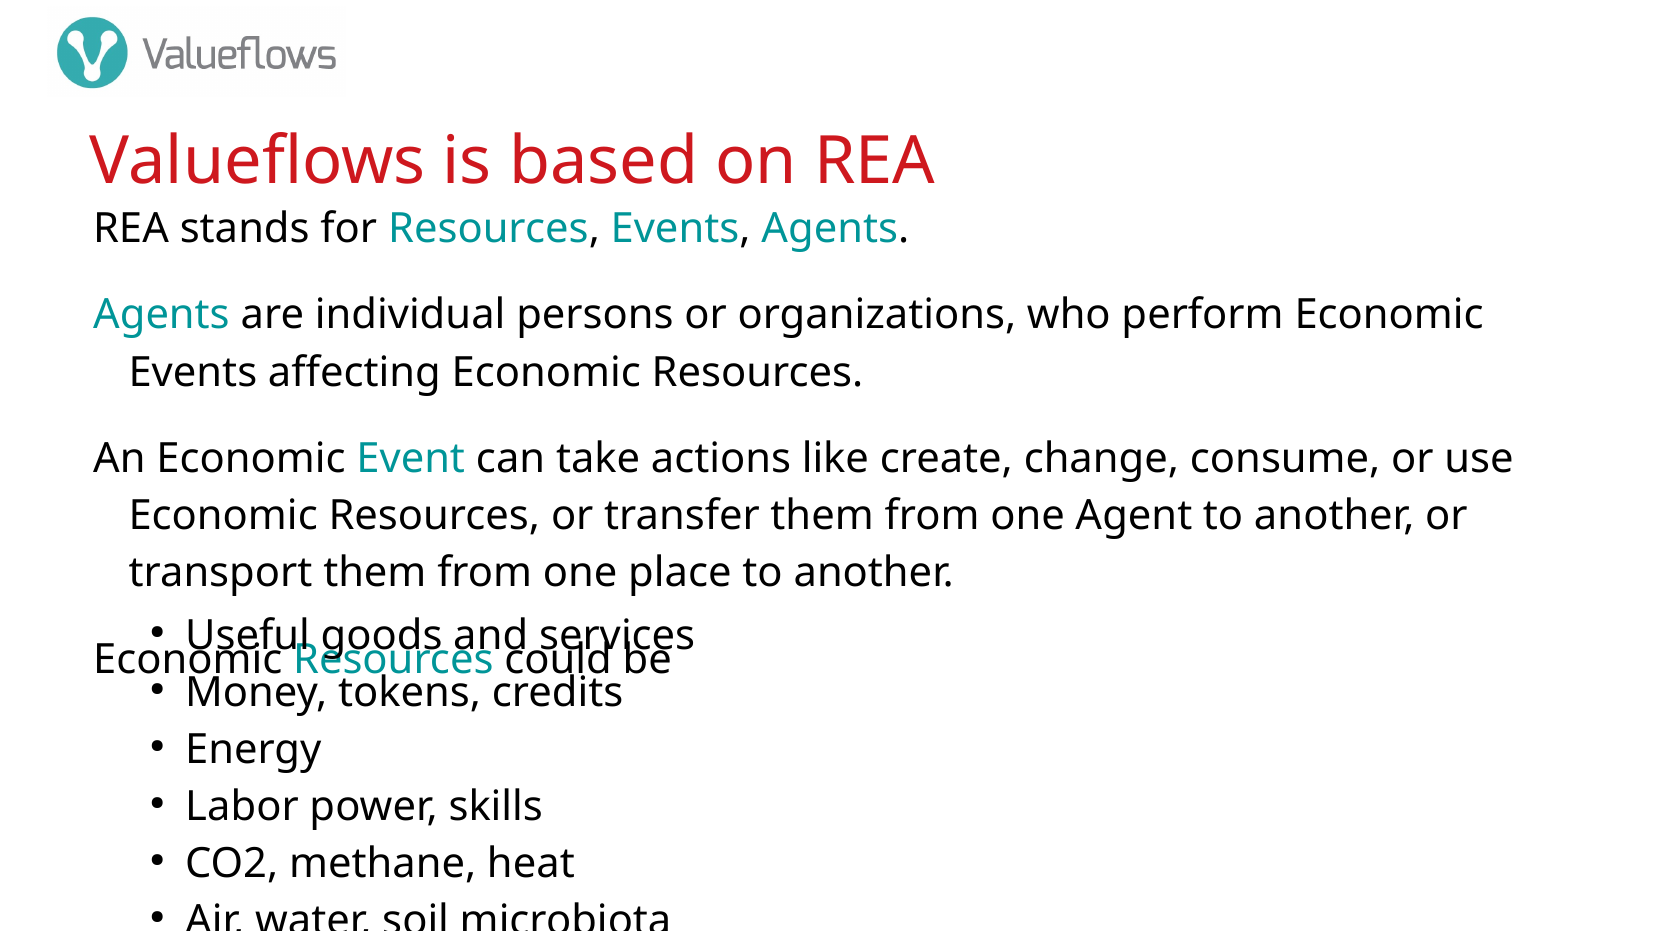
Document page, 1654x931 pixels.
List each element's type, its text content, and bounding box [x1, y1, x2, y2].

text_box Useful goods and services Money, tokens, credits Energy Labor power, skills CO2, methane, heat Air, water, soil microbiota ….. [135, 495, 976, 919]
list REA stands for Resources, Events, Agents. Agents are individual persons or organizations, who perform Economic Events affecting Economic Resources. An Economic Event can take actions like create, change, consume, or use Economic Resources, or transfer them from one Agent to another, or transport them from one place to another. Economic Resources could be [93, 197, 1559, 858]
picture [47, 6, 346, 97]
text_box Valueflows is based on REA [75, 105, 1439, 198]
